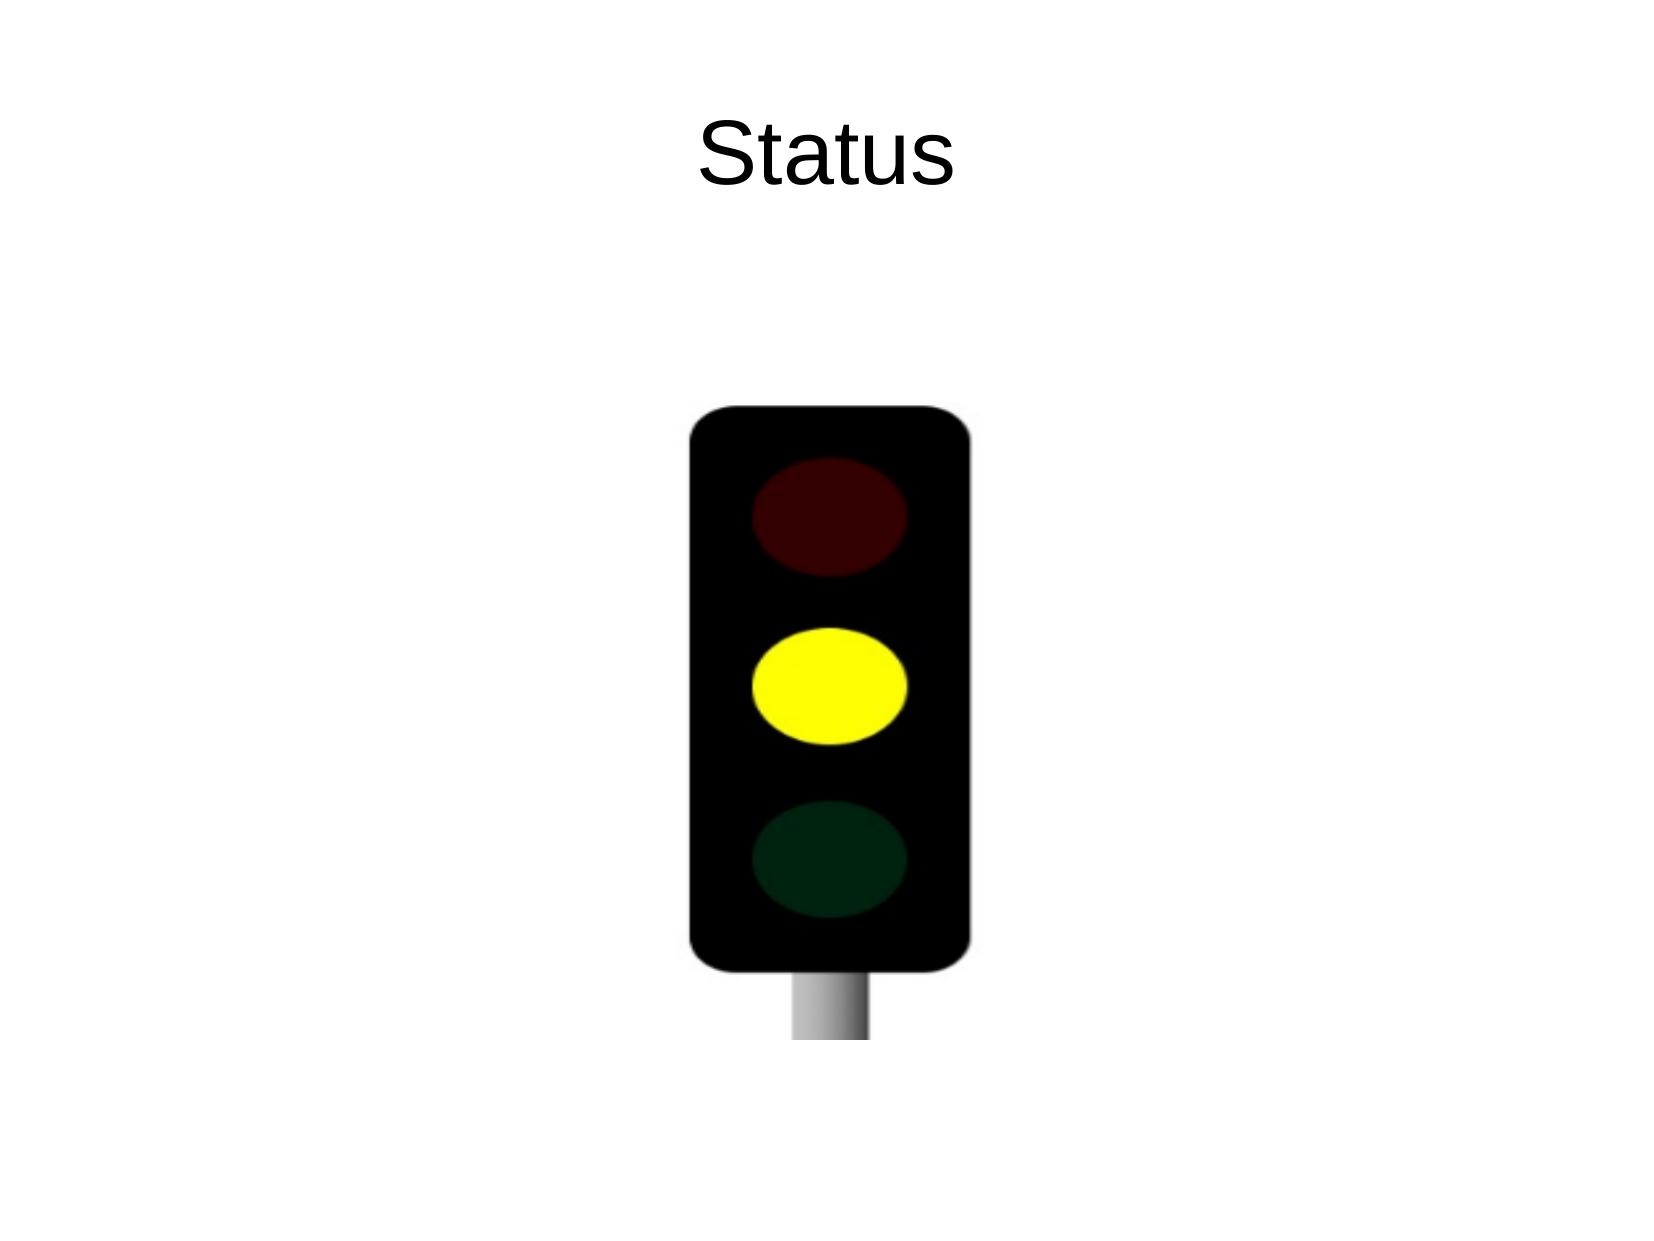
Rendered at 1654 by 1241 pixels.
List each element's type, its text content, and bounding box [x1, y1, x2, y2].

title Status [82, 49, 1571, 257]
picture [625, 347, 1041, 1040]
